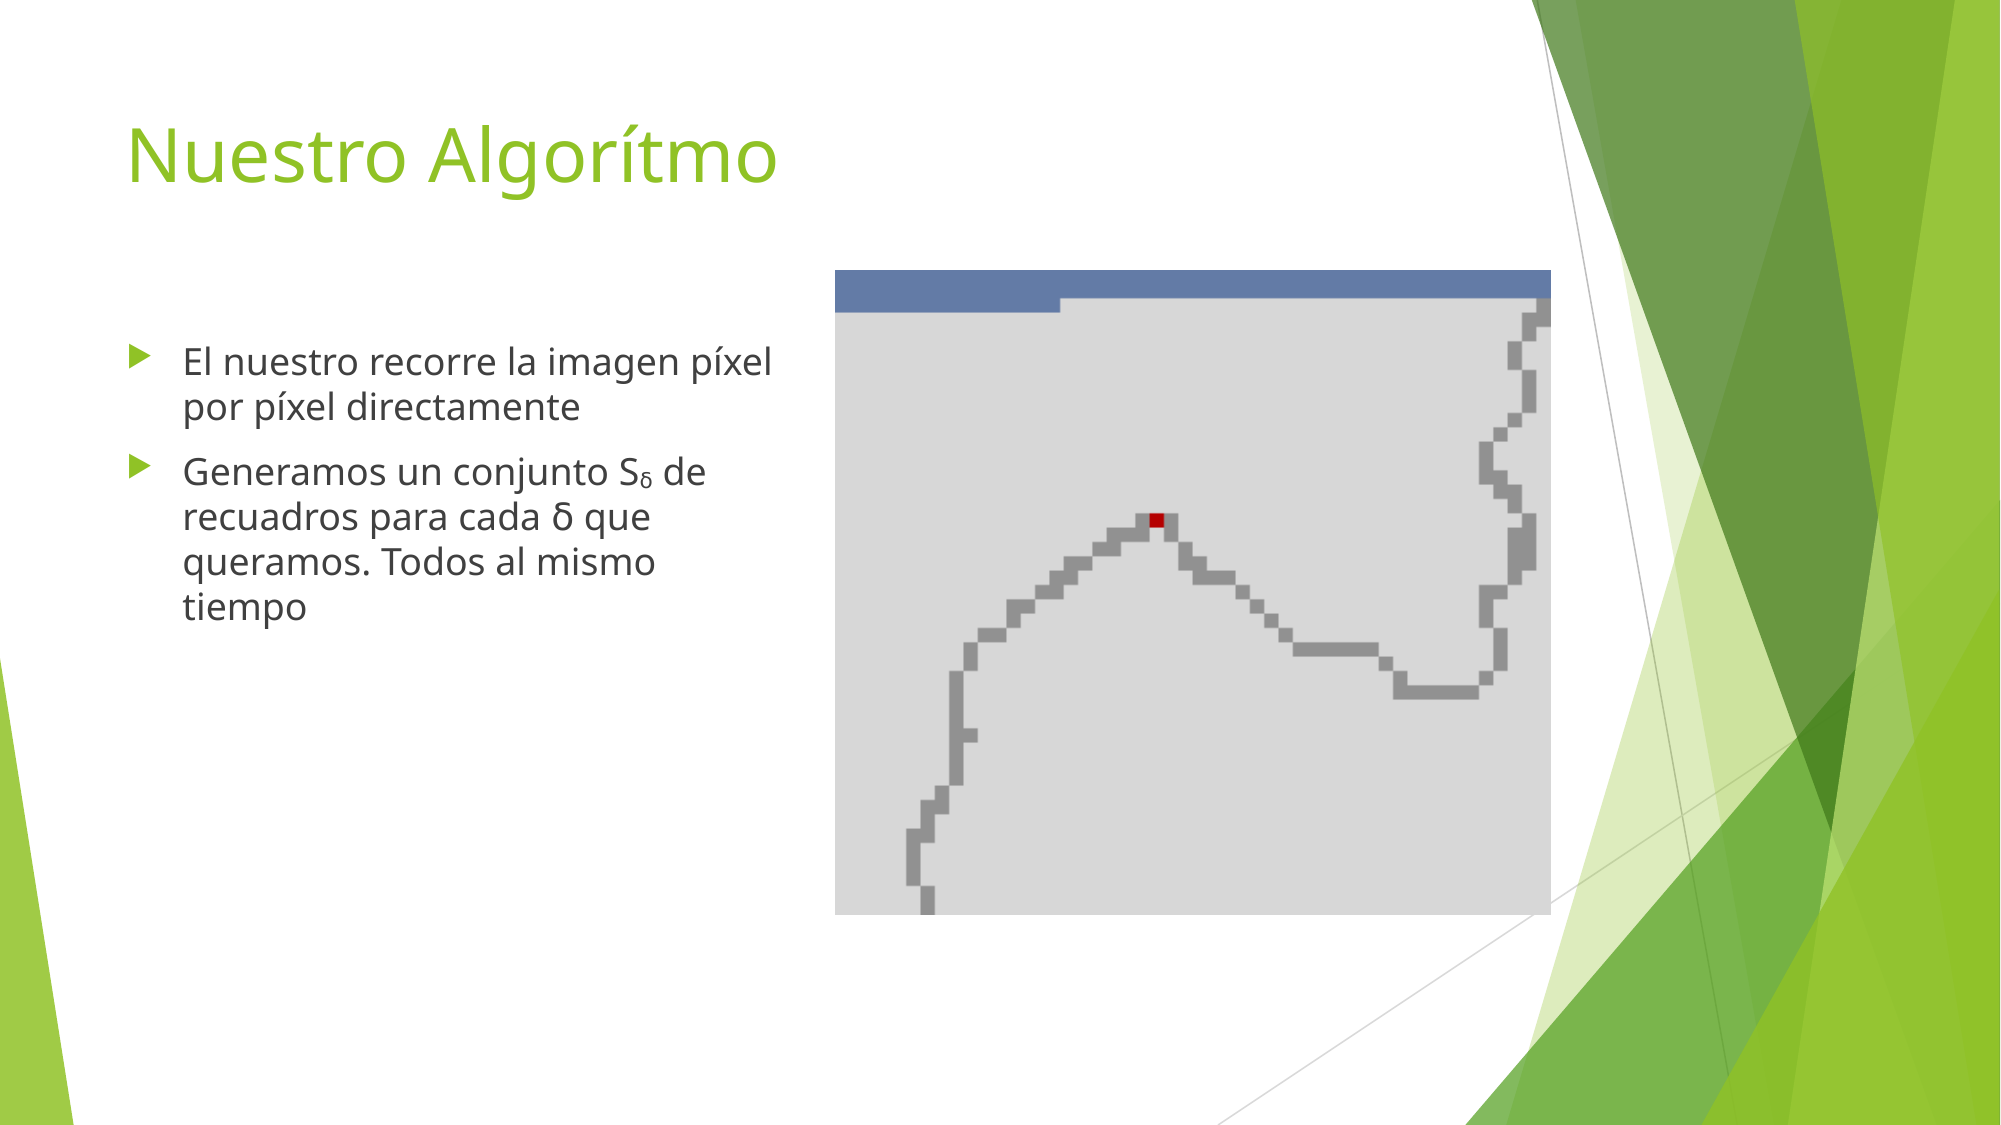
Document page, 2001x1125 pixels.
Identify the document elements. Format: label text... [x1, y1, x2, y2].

picture [835, 270, 1551, 915]
text_box [150, 404, 195, 540]
list El nuestro recorre la imagen píxel por píxel directamente Generamos un conjunto Sδ de recuadros para cada δ que queramos. Todos al mismo tiempo [111, 329, 796, 936]
title Nuestro Algorítmo [111, 99, 1522, 317]
